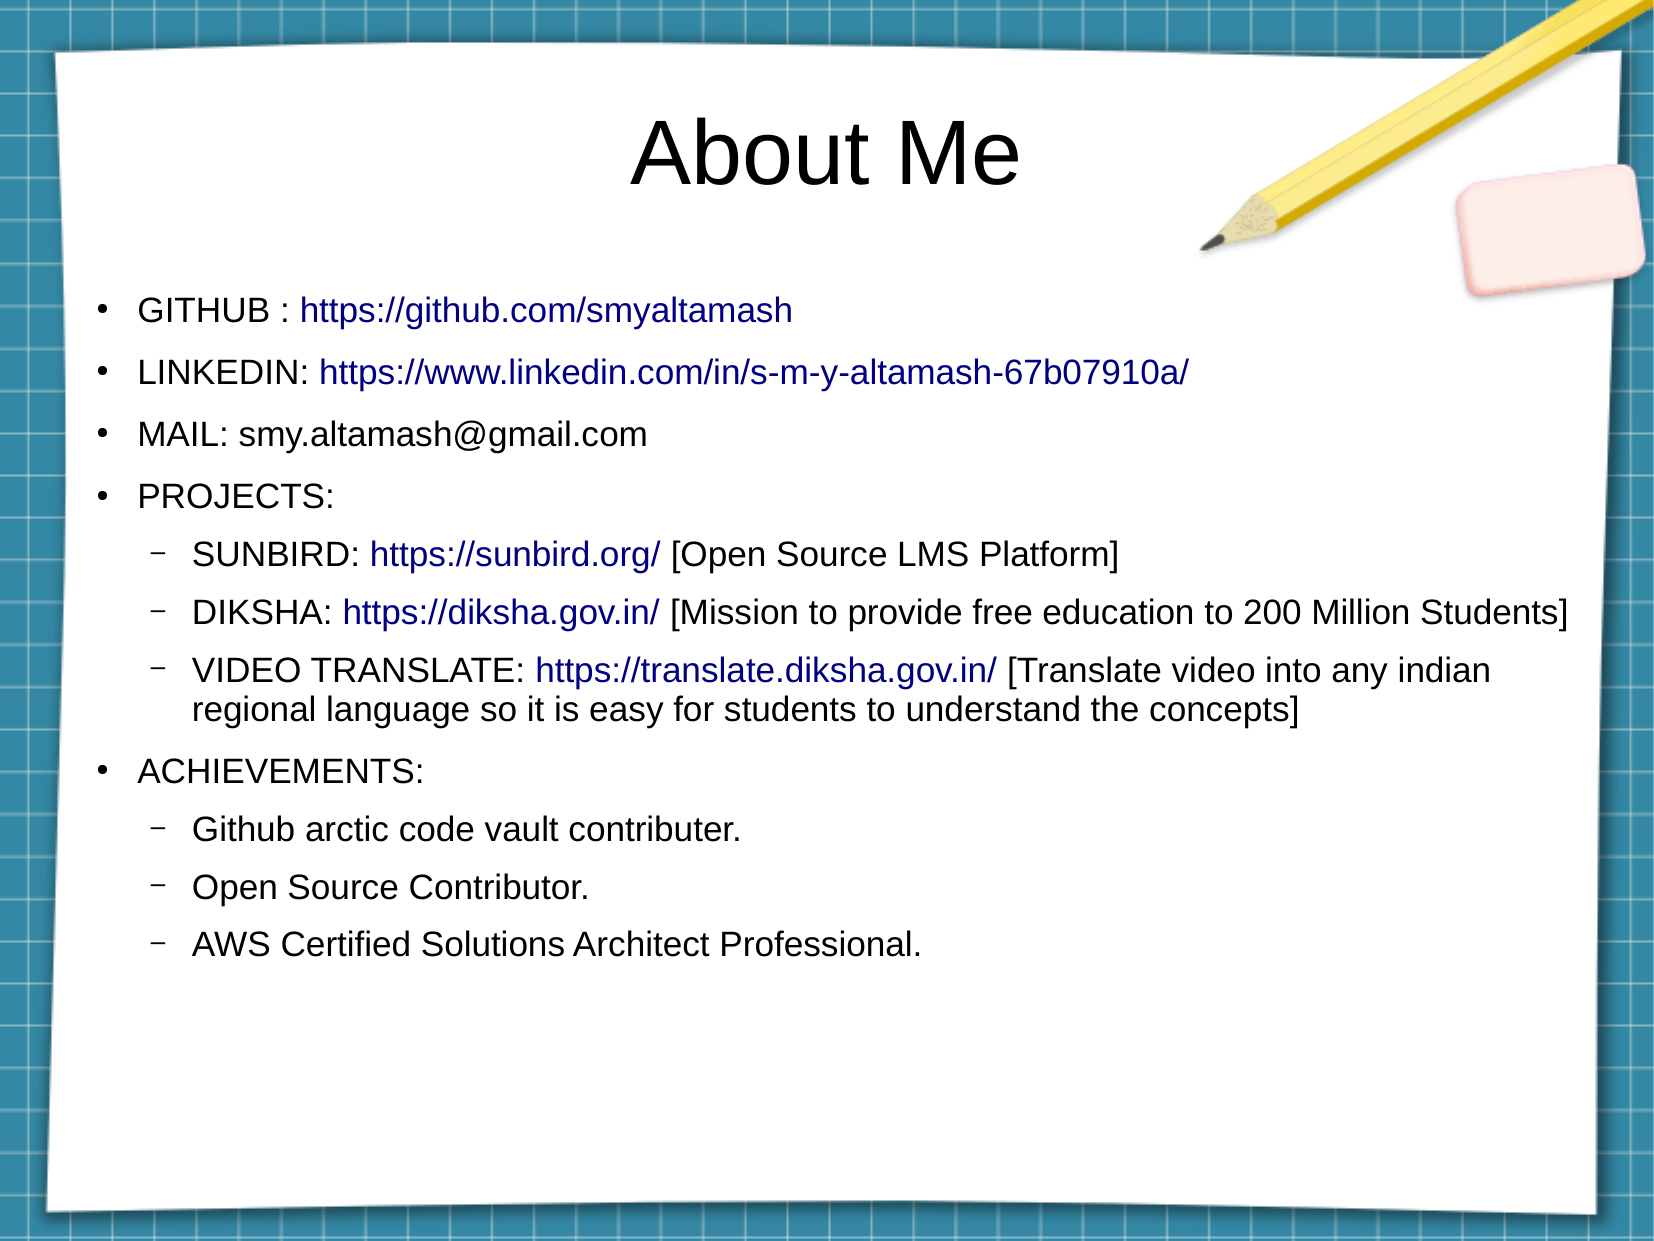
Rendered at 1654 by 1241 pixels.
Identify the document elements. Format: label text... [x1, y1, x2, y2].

title About Me [82, 49, 1571, 257]
list GITHUB : https://github.com/smyaltamash LINKEDIN: https://www.linkedin.com/in/s-m-y-altamash-67b07910a/ MAIL: smy.altamash@gmail.com PROJECTS: SUNBIRD: https://sunbird.org/ [Open Source LMS Platform] DIKSHA: https://diksha.gov.in/ [Mission to provide free education to 200 Million Students] VIDEO TRANSLATE: https://translate.diksha.gov.in/ [Translate video into any indian regional language so it is easy for students to understand the concepts] ACHIEVEMENTS: Github arctic code vault contributer. Open Source Contributor. AWS Certified Solutions Architect Professional. [82, 290, 1571, 1010]
picture [0, 0, 1654, 1241]
